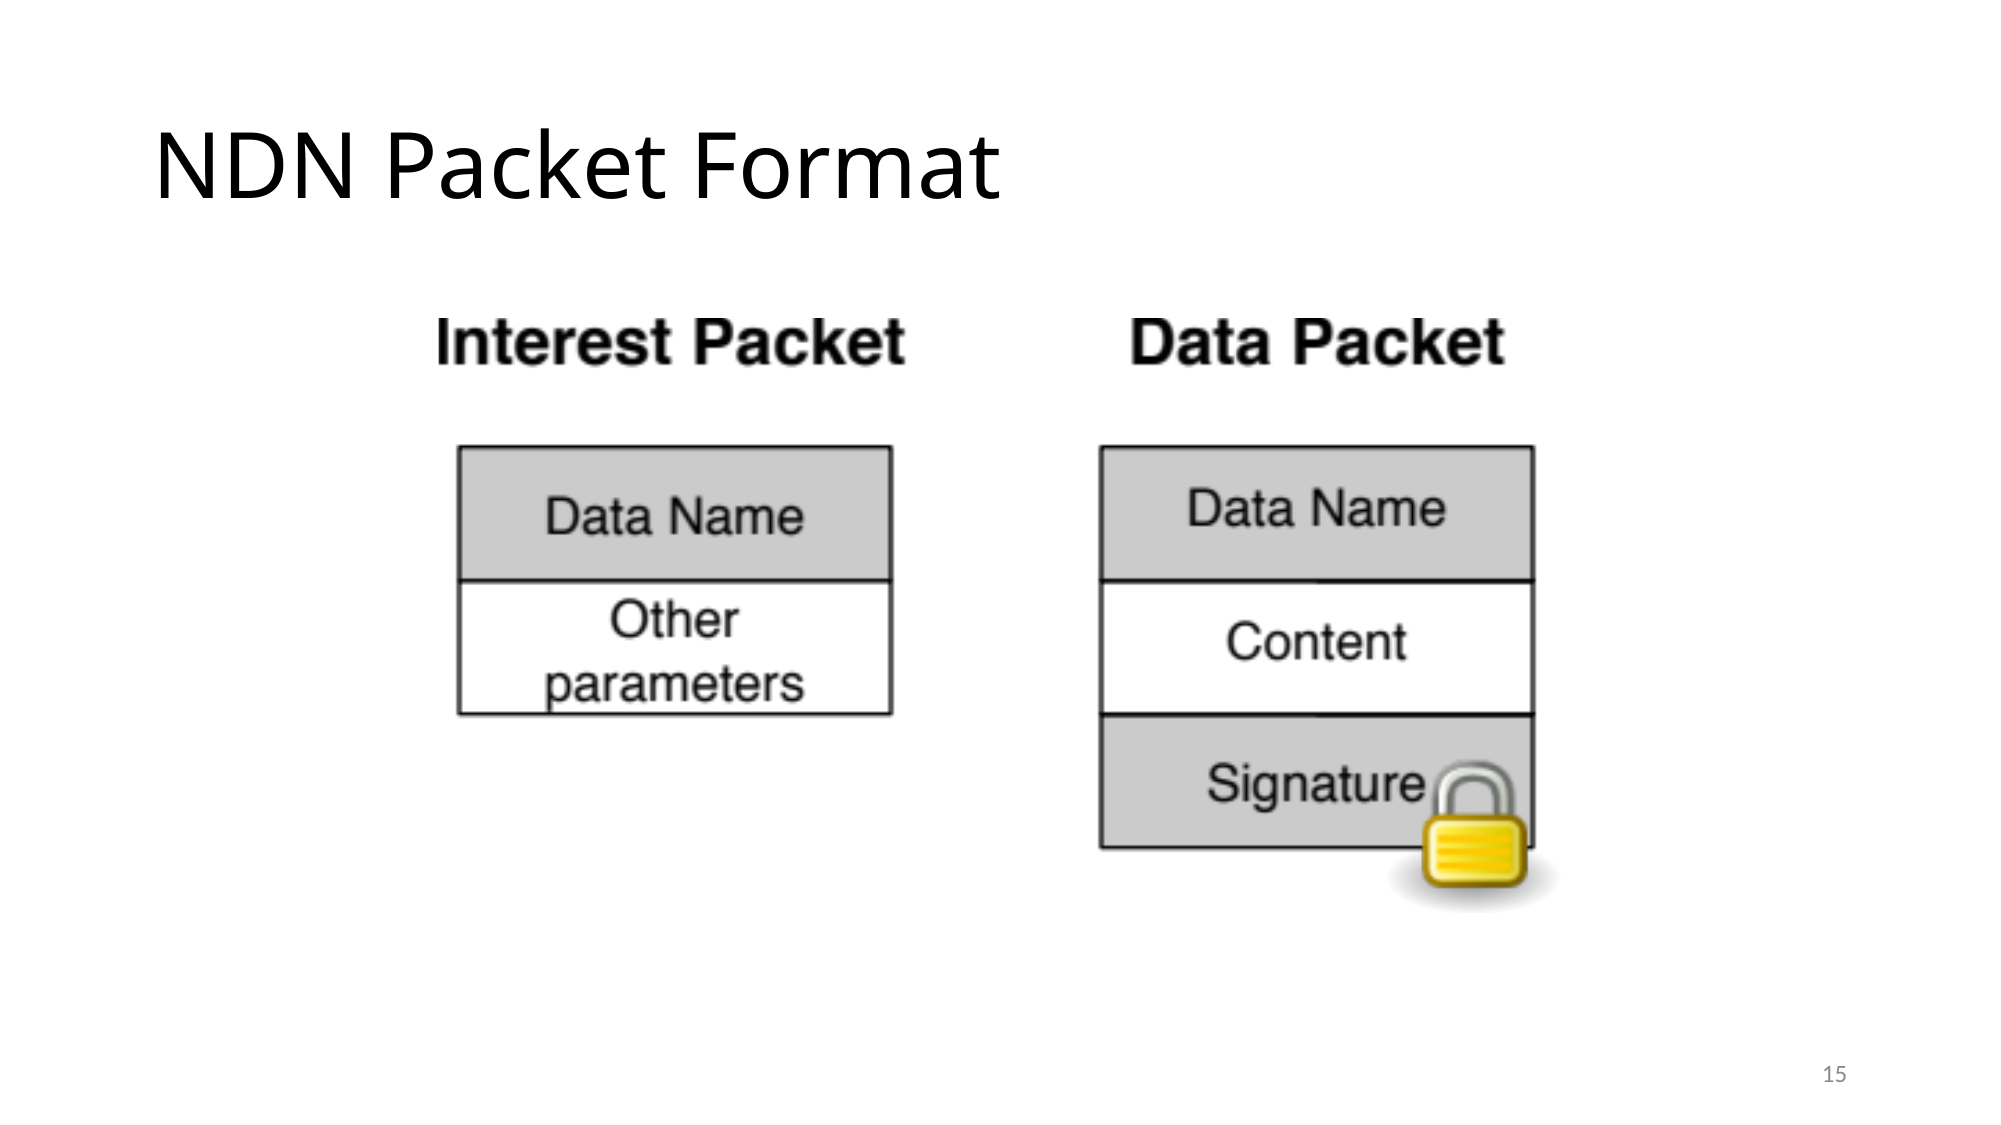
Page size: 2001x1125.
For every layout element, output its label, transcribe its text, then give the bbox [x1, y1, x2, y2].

title NDN Packet Format [137, 59, 1863, 278]
picture [438, 318, 1562, 913]
slide_number <number> [1412, 1042, 1863, 1103]
